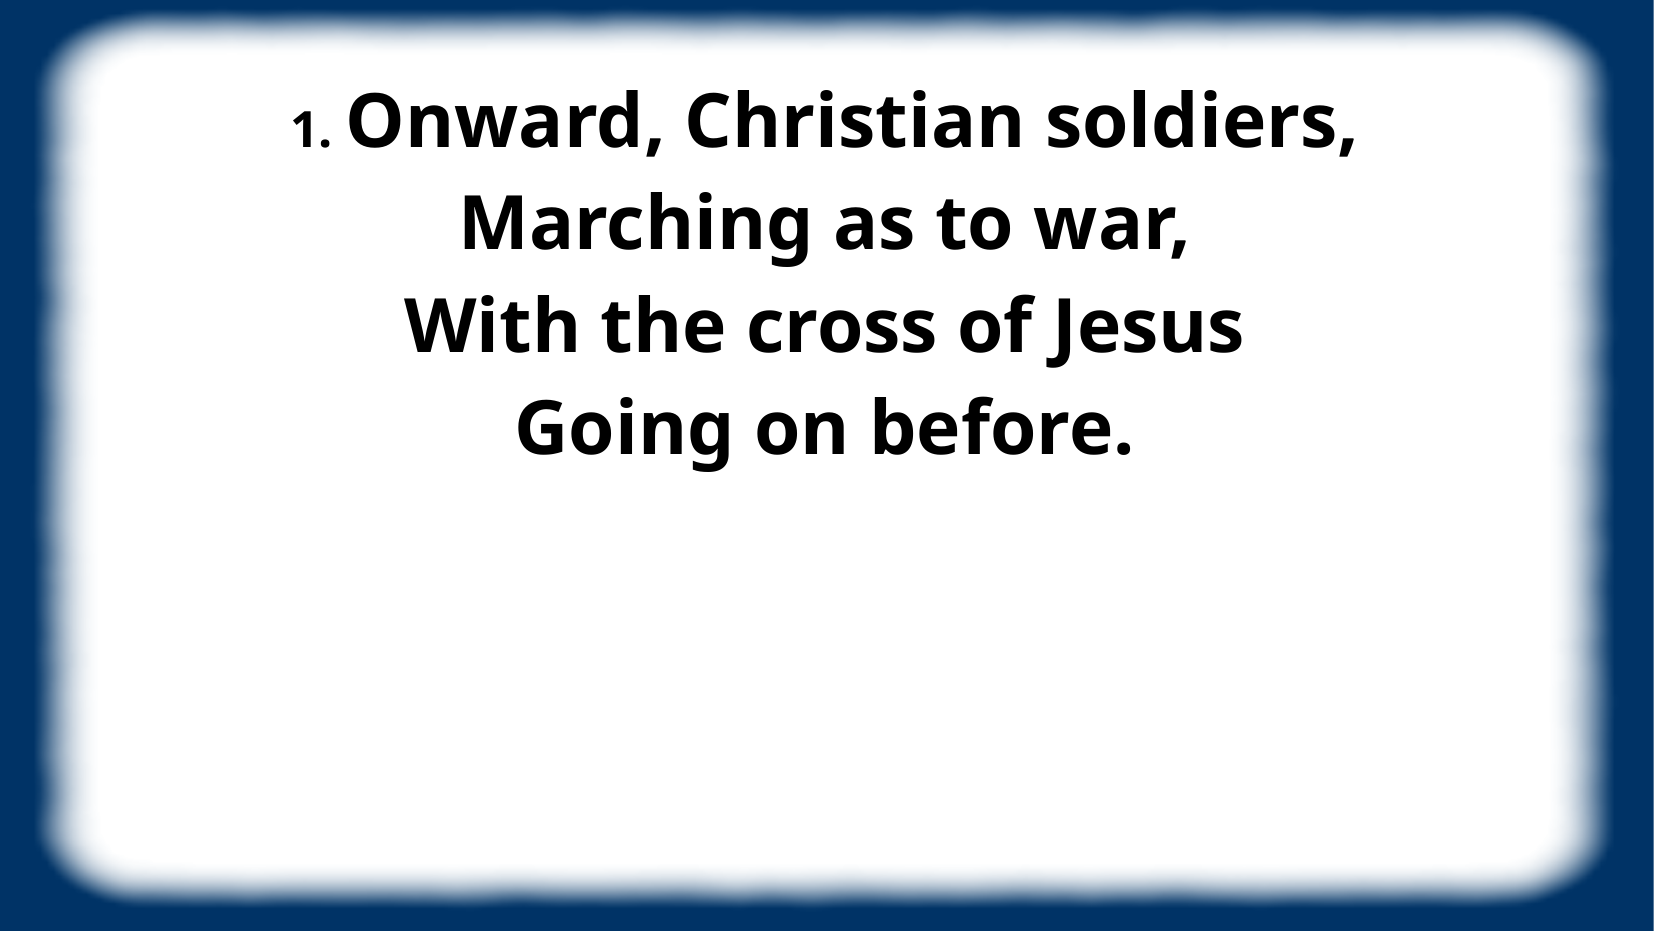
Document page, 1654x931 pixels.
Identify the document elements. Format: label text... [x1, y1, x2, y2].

text_box 1. Onward, Christian soldiers, Marching as to war, With the cross of Jesus Going on before. [105, 60, 1546, 473]
picture [0, 0, 1654, 931]
